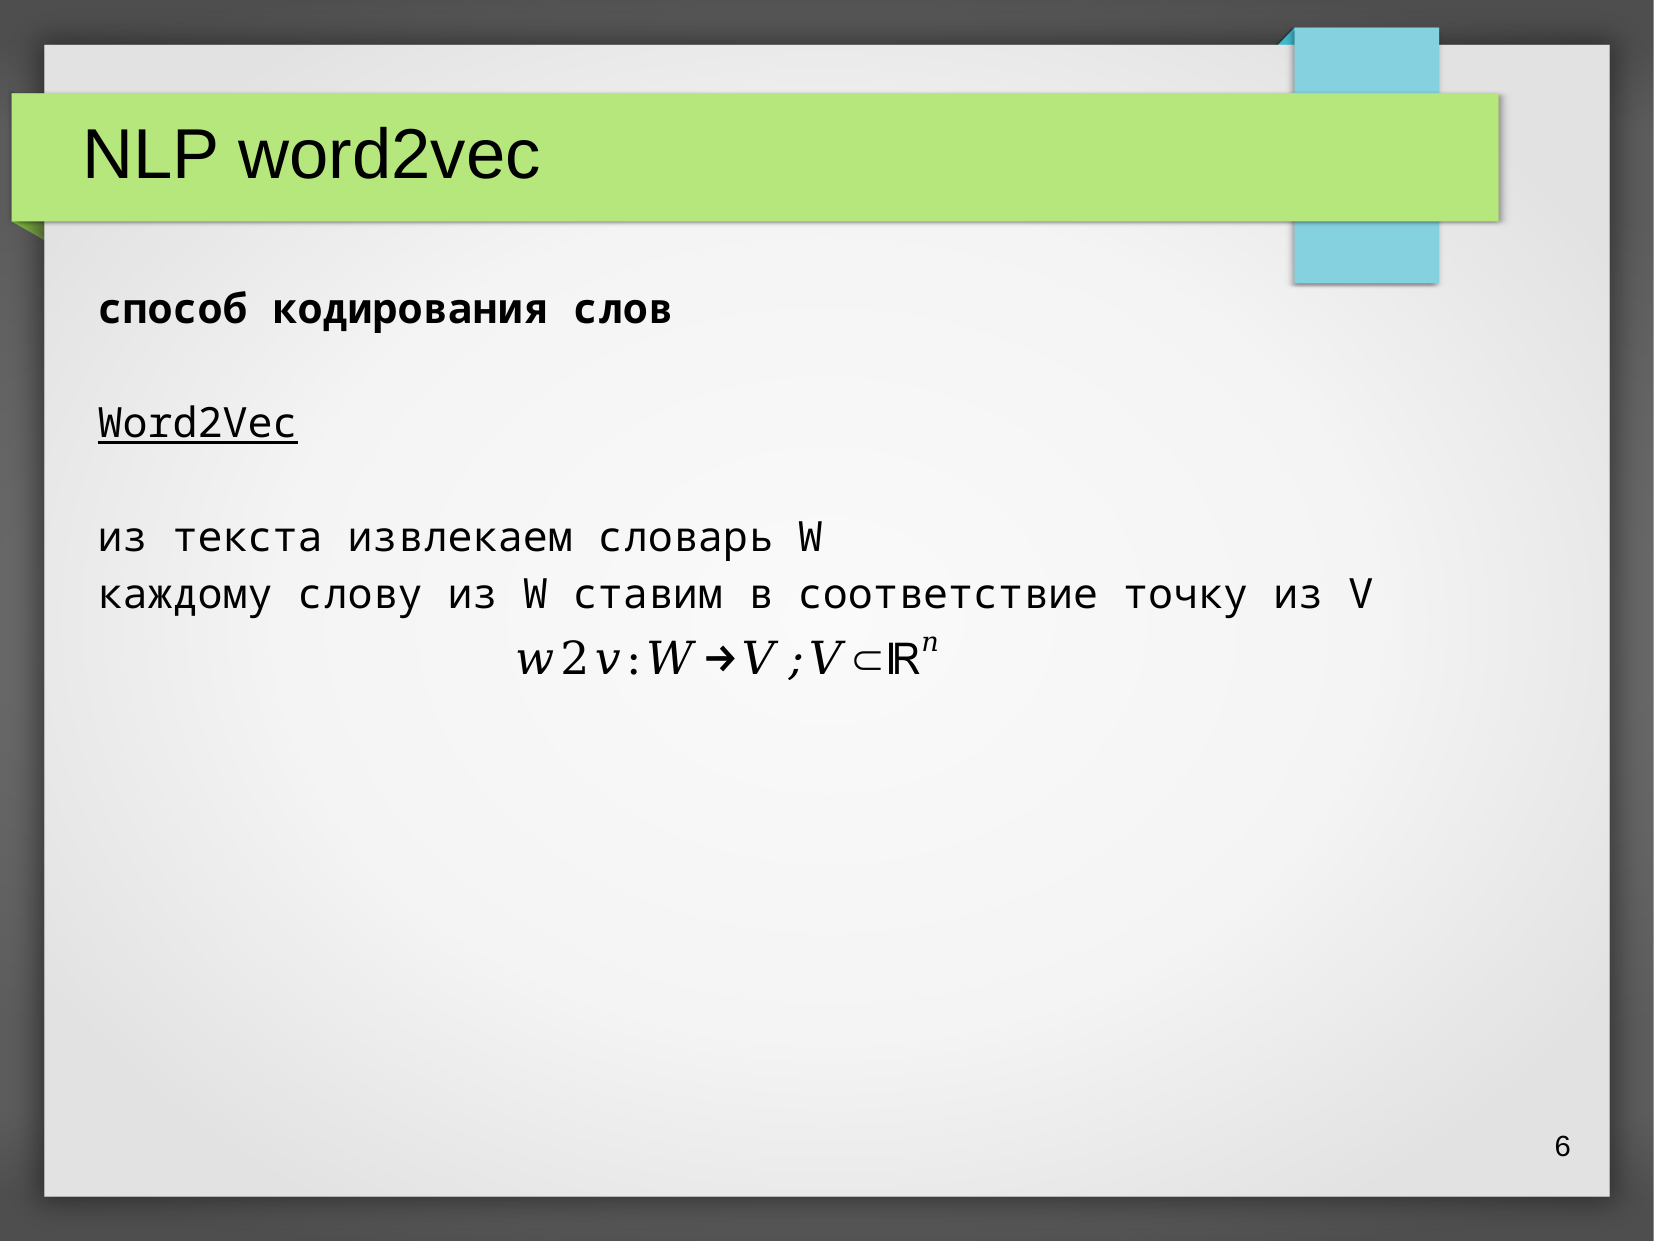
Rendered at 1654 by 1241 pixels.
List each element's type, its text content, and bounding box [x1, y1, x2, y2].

picture [0, 0, 1654, 1241]
text_box способ кодирования слов Word2Vec из текста извлекаем словарь W каждому слову из W ставим в соответствие точку из V [82, 271, 1607, 619]
title NLP word2vec [82, 118, 1406, 189]
chart [508, 625, 945, 685]
